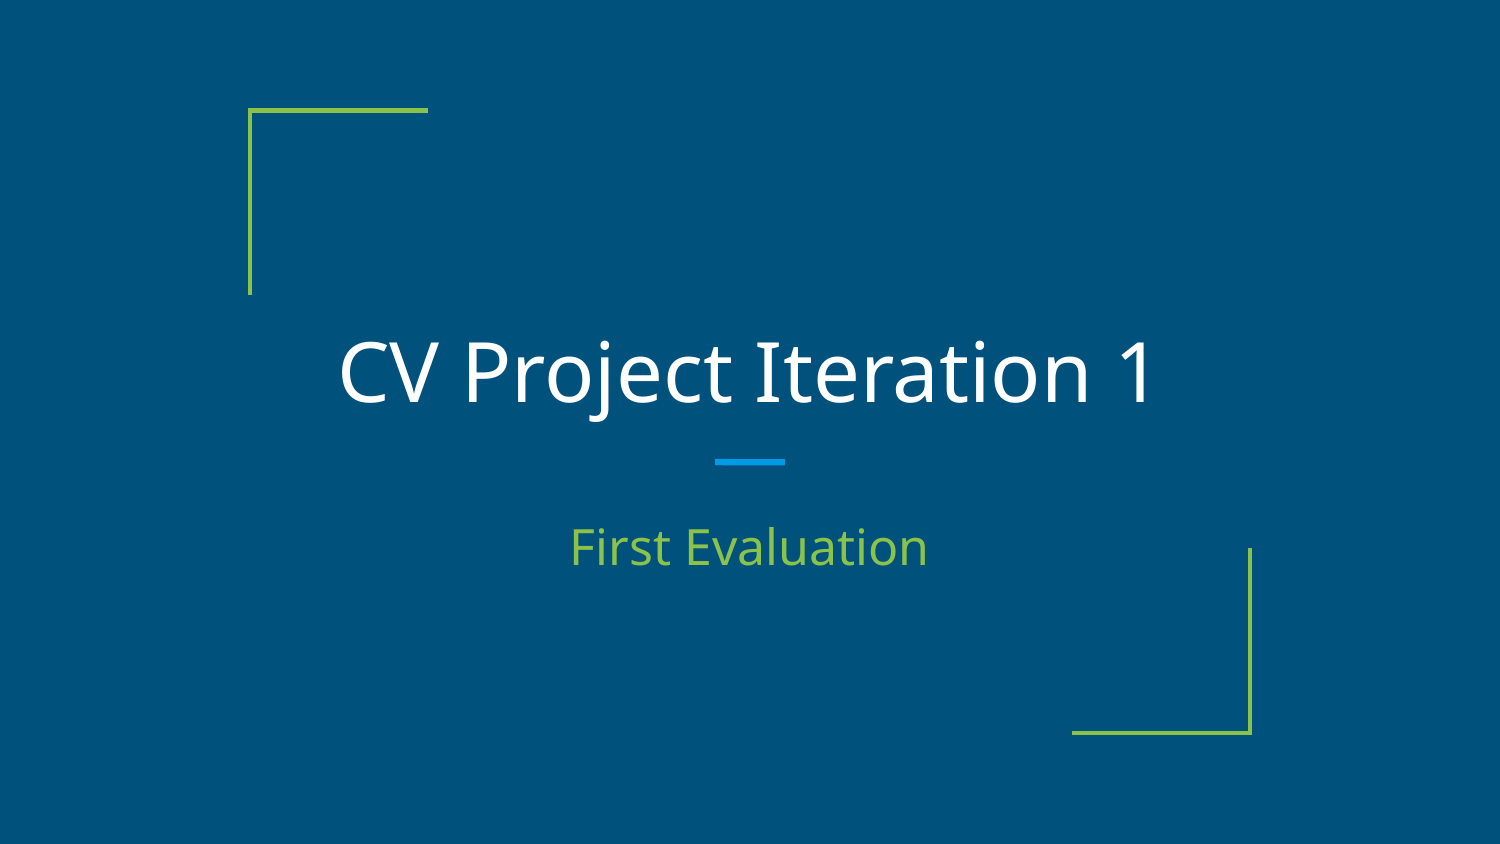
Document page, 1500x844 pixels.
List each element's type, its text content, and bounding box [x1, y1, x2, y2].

title CV Project Iteration 1 [275, 195, 1225, 435]
subtitle First Evaluation [275, 500, 1225, 650]
